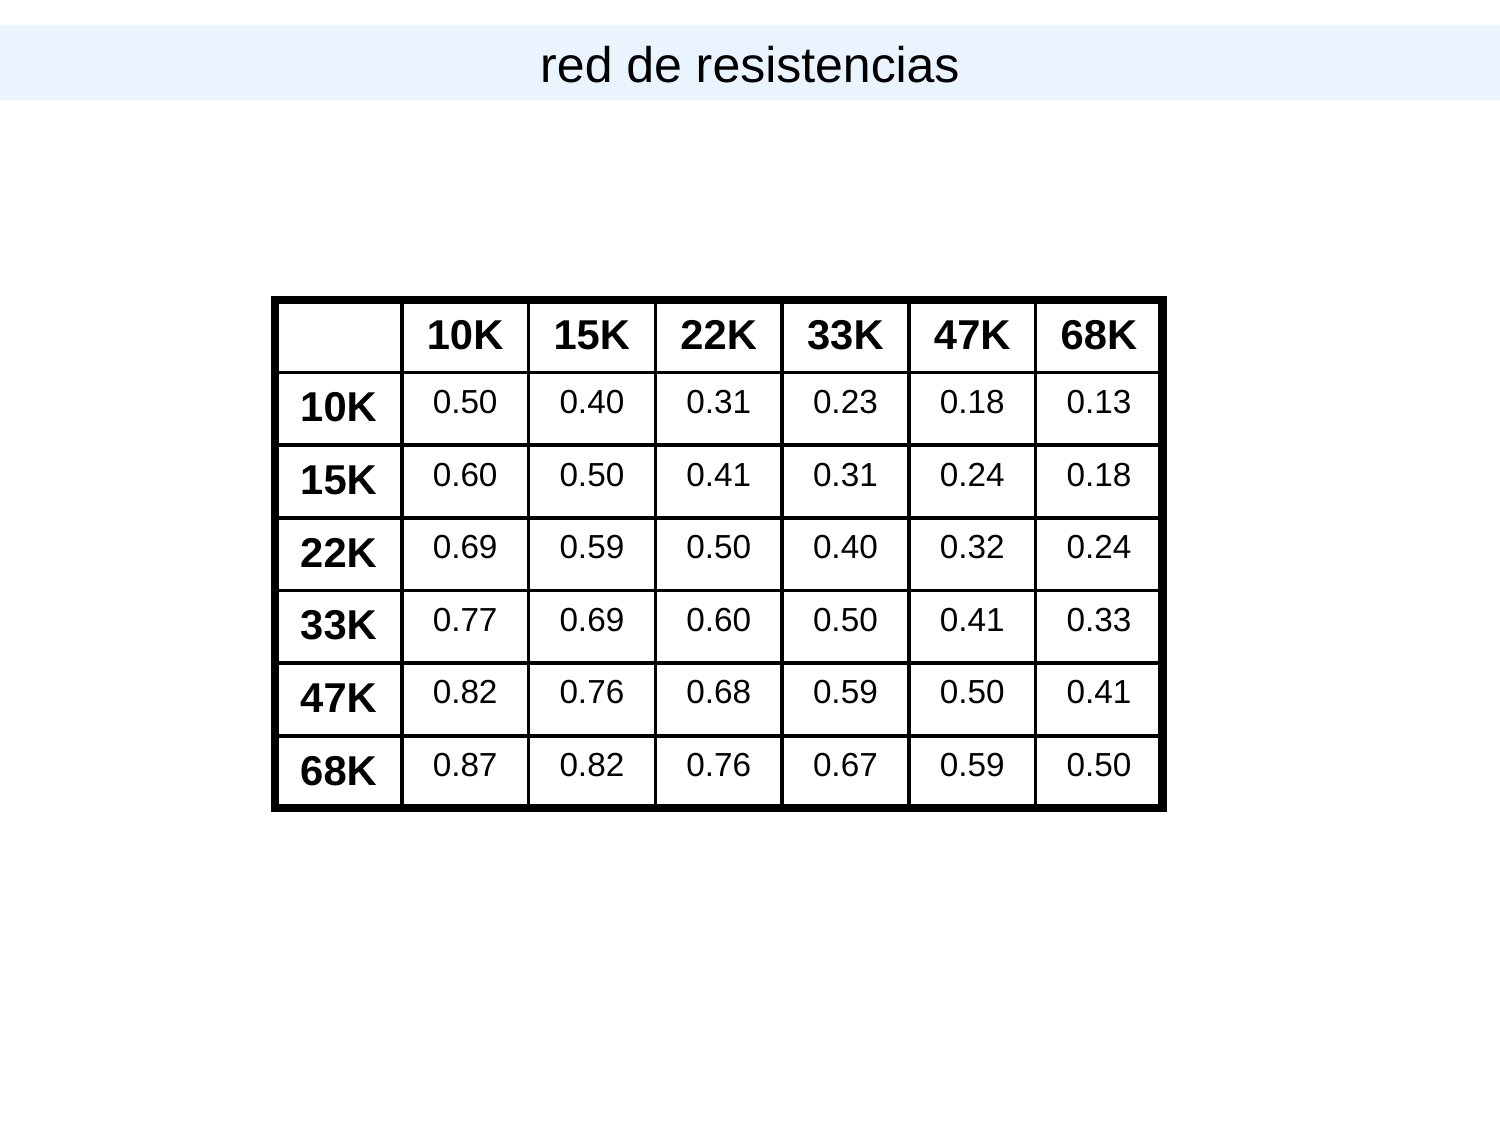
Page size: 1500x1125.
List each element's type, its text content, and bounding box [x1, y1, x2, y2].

text_box red de resistencias [0, 24, 1500, 101]
table_cell 47K [279, 665, 400, 734]
table_cell 0.18 [1037, 447, 1158, 516]
table_cell 0.67 [784, 738, 907, 804]
table_cell 0.76 [530, 665, 654, 734]
table_header 47K [911, 304, 1034, 371]
table_cell 0.69 [404, 520, 527, 589]
table_cell 0.50 [404, 374, 527, 443]
table_cell 0.68 [657, 665, 780, 734]
table_cell 0.41 [657, 447, 780, 516]
table_header 15K [530, 304, 654, 371]
table_cell 33K [279, 592, 400, 661]
table_cell 0.82 [530, 738, 654, 804]
table_cell 0.41 [911, 592, 1034, 661]
table_cell 0.77 [404, 592, 527, 661]
table_cell 22K [279, 520, 400, 589]
table_cell 0.76 [657, 738, 780, 804]
table_cell 0.13 [1037, 374, 1158, 443]
table_header 68K [1037, 304, 1158, 371]
table_cell 0.18 [911, 374, 1034, 443]
table_cell 0.60 [657, 592, 780, 661]
table_cell 15K [279, 447, 400, 516]
table_header 22K [657, 304, 780, 371]
table_cell 0.50 [530, 447, 654, 516]
table_cell 0.33 [1037, 592, 1158, 661]
table_cell 0.24 [911, 447, 1034, 516]
table_cell 0.59 [530, 520, 654, 589]
table_cell 0.69 [530, 592, 654, 661]
table_cell 0.50 [1037, 738, 1158, 804]
table_cell 0.82 [404, 665, 527, 734]
table_cell 0.40 [784, 520, 907, 589]
table_cell 0.41 [1037, 665, 1158, 734]
table_cell 0.59 [911, 738, 1034, 804]
table_cell 0.31 [657, 374, 780, 443]
table_cell 0.60 [404, 447, 527, 516]
table_cell 0.87 [404, 738, 527, 804]
table_cell 0.24 [1037, 520, 1158, 589]
table_cell 0.50 [911, 665, 1034, 734]
table_cell 0.50 [784, 592, 907, 661]
table_cell 0.31 [784, 447, 907, 516]
table_cell 0.59 [784, 665, 907, 734]
table_cell 0.40 [530, 374, 654, 443]
table_cell 0.50 [657, 520, 780, 589]
table_cell 0.32 [911, 520, 1034, 589]
table_header 33K [784, 304, 907, 371]
table_header 10K [404, 304, 527, 371]
table_cell 0.23 [784, 374, 907, 443]
table_cell 10K [279, 374, 400, 443]
table_cell 68K [279, 738, 400, 804]
table_header [279, 304, 400, 371]
